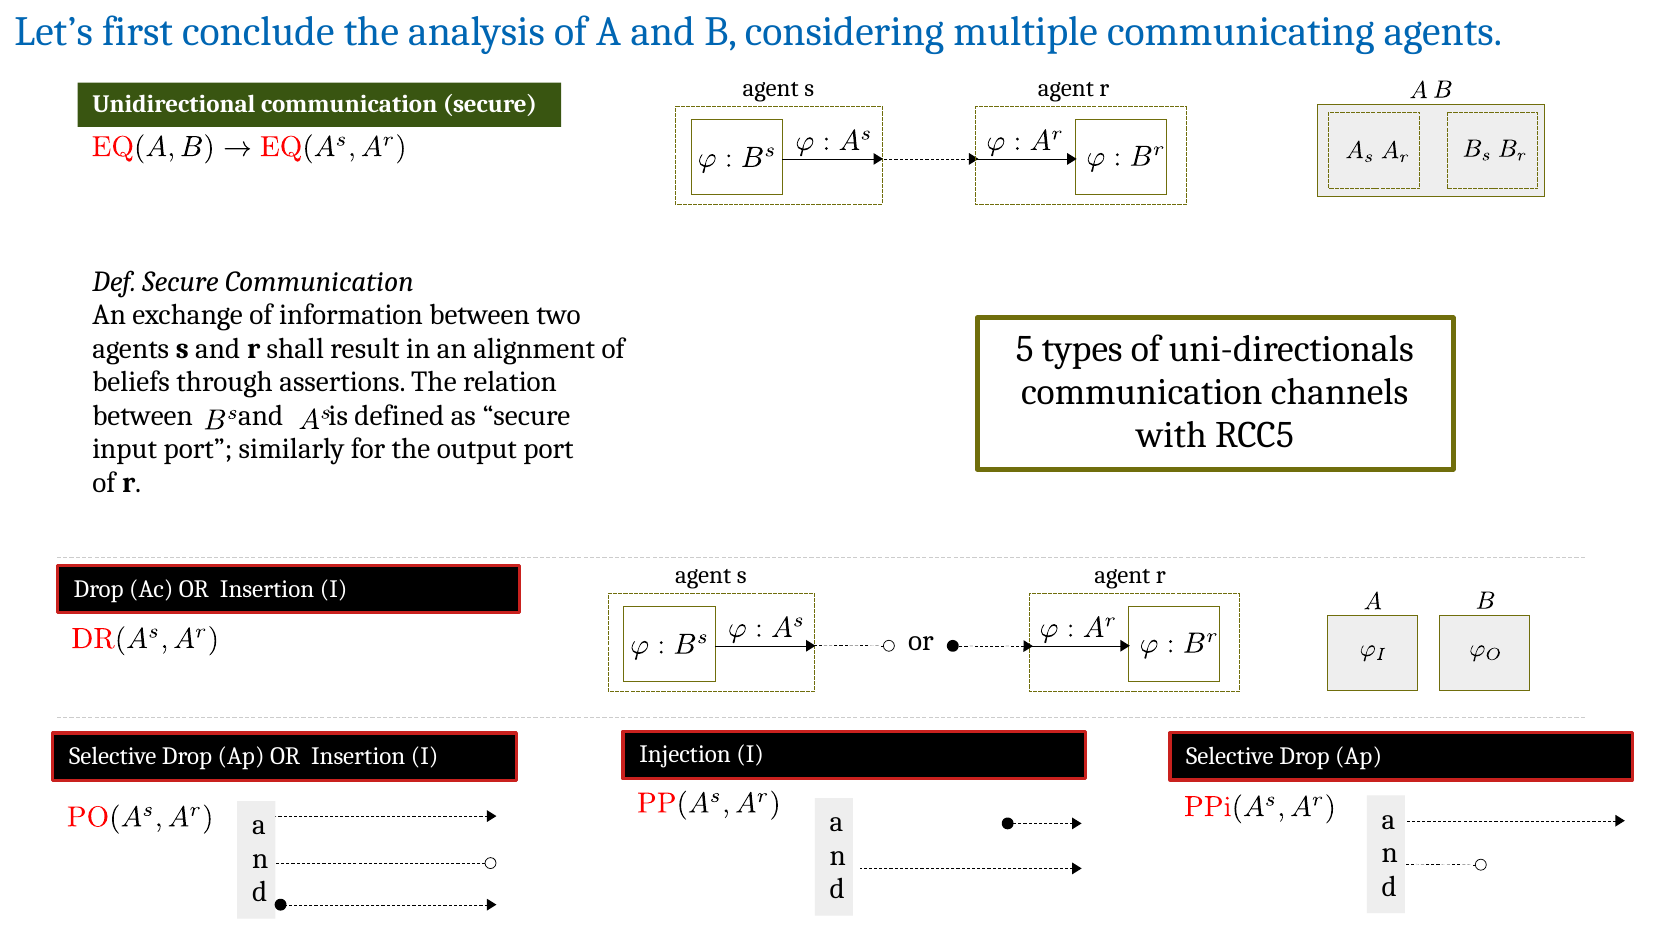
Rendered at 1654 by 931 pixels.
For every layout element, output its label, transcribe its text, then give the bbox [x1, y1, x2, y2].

picture [1475, 591, 1495, 609]
text_box agent s [727, 67, 833, 112]
text_box [623, 606, 716, 682]
text_box and [237, 801, 276, 919]
picture [1497, 139, 1526, 161]
picture [1462, 139, 1490, 161]
picture [985, 128, 1063, 158]
text_box Def. Secure Communication An exchange of information between two agents s and r shall result in an alignment of beliefs through assertions. The relation between and is defined as “secure input port”; similarly for the output port of r. [77, 257, 657, 513]
picture [1086, 145, 1164, 172]
text_box [1327, 615, 1418, 691]
picture [1469, 645, 1500, 662]
text_box Selective Drop (Ap) OR Insertion (I) [52, 732, 517, 781]
text_box [1317, 104, 1545, 197]
picture [1182, 793, 1335, 825]
text_box Selective Drop (Ap) [1170, 732, 1633, 781]
text_box Let’s first conclude the analysis of A and B, considering multiple communicating agents. [0, 0, 1609, 65]
text_box Injection (I) [622, 731, 1086, 779]
picture [298, 408, 330, 429]
text_box [1075, 119, 1167, 195]
picture [629, 632, 708, 662]
text_box 5 types of uni-directionals communication channels with RCC5 [977, 317, 1454, 470]
text_box or [893, 617, 951, 667]
picture [70, 625, 218, 657]
text_box agent s [660, 553, 766, 598]
picture [90, 133, 405, 165]
picture [794, 128, 871, 158]
text_box agent r [1079, 553, 1185, 598]
picture [1344, 139, 1373, 164]
text_box Unidirectional communication (secure) [77, 82, 562, 127]
text_box Drop (Ac) OR Insertion (I) [57, 565, 520, 613]
picture [203, 409, 237, 430]
picture [635, 789, 779, 821]
text_box [1128, 606, 1220, 682]
picture [726, 615, 804, 645]
text_box and [1366, 795, 1405, 914]
picture [1409, 80, 1428, 99]
text_box [691, 119, 783, 195]
picture [1358, 644, 1387, 663]
picture [1038, 615, 1116, 645]
text_box agent r [1023, 67, 1129, 112]
picture [1379, 139, 1410, 164]
picture [65, 803, 212, 835]
picture [696, 145, 775, 175]
text_box and [814, 798, 853, 916]
text_box [1439, 615, 1530, 691]
picture [1139, 632, 1217, 659]
picture [1432, 80, 1452, 98]
picture [1363, 591, 1382, 610]
